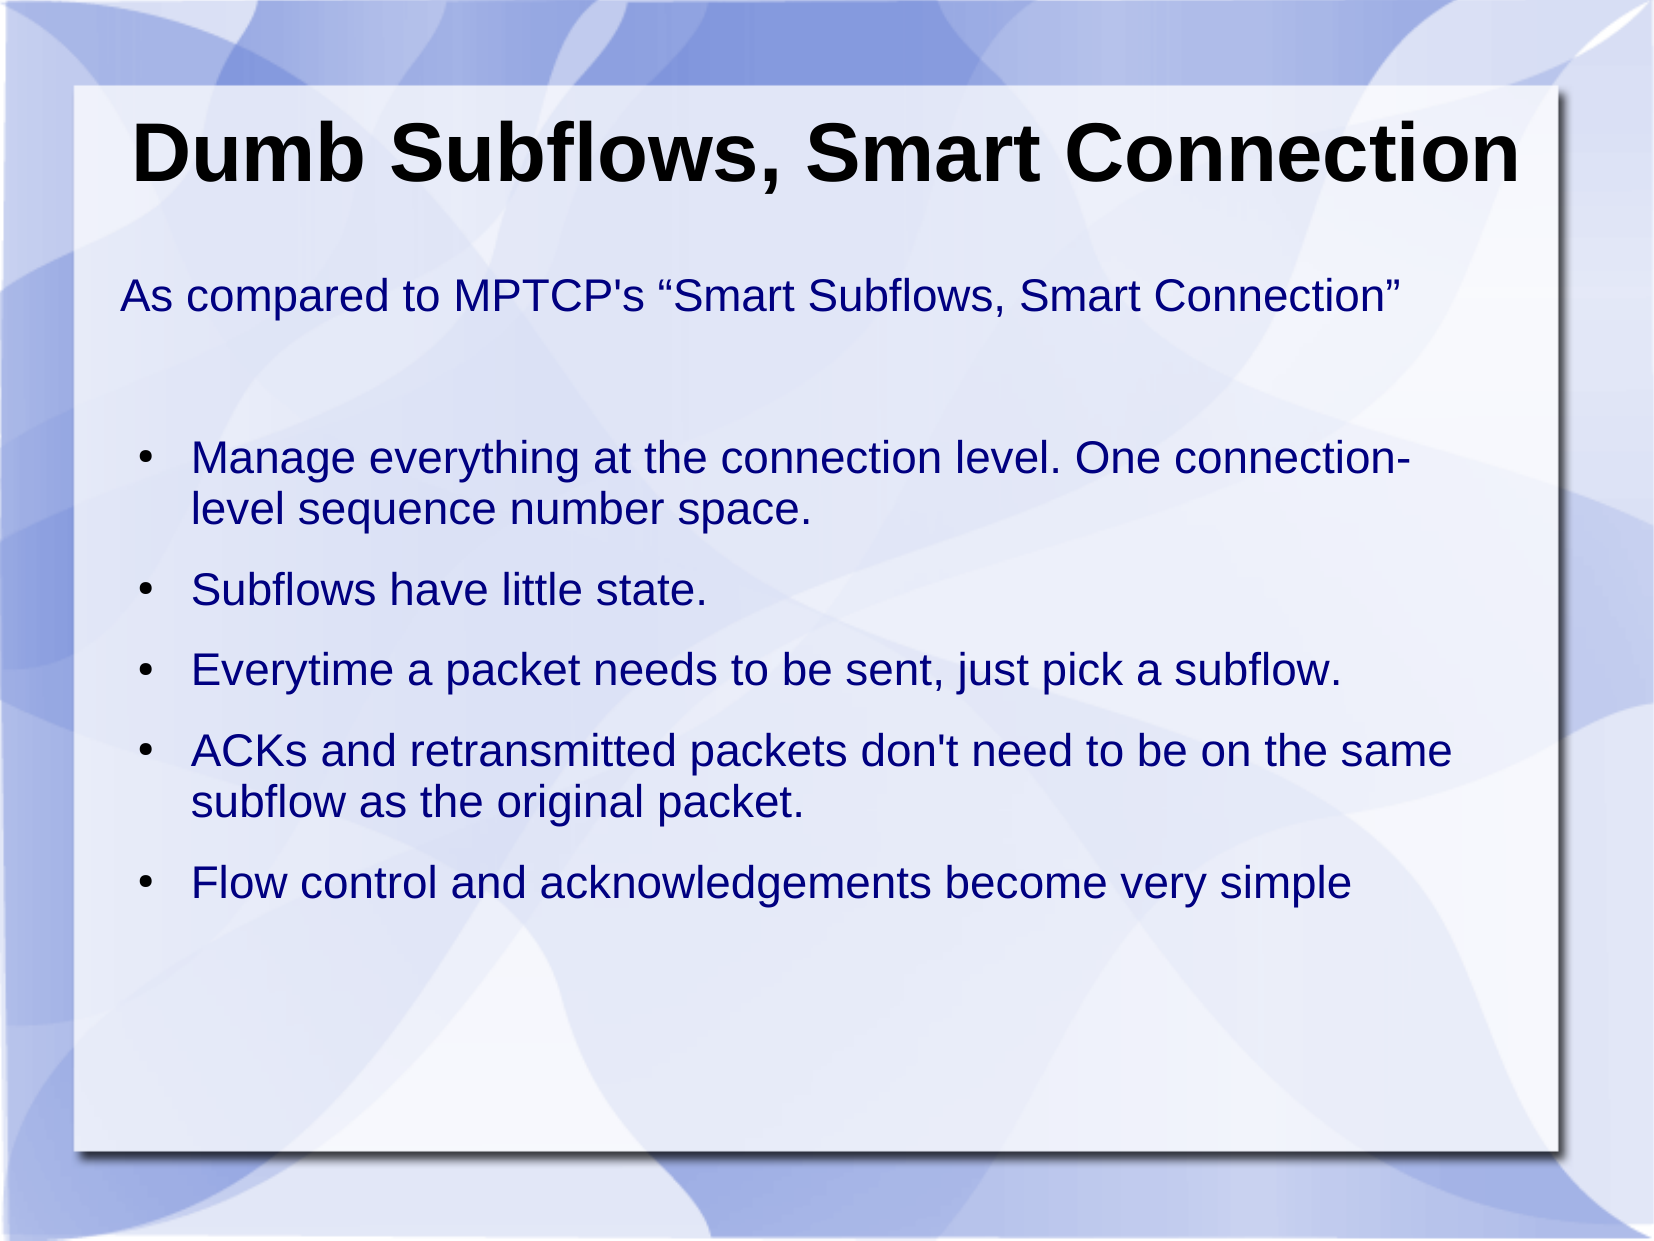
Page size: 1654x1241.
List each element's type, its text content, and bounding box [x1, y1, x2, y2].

title Dumb Subflows, Smart Connection [82, 49, 1571, 257]
list As compared to MPTCP's “Smart Subflows, Smart Connection” Manage everything at the connection level. One connection-level sequence number space. Subflows have little state. Everytime a packet needs to be sent, just pick a subflow. ACKs and retransmitted packets don't need to be on the same subflow as the original packet. Flow control and acknowledgements become very simple [120, 270, 1479, 975]
picture [0, 0, 1654, 1241]
